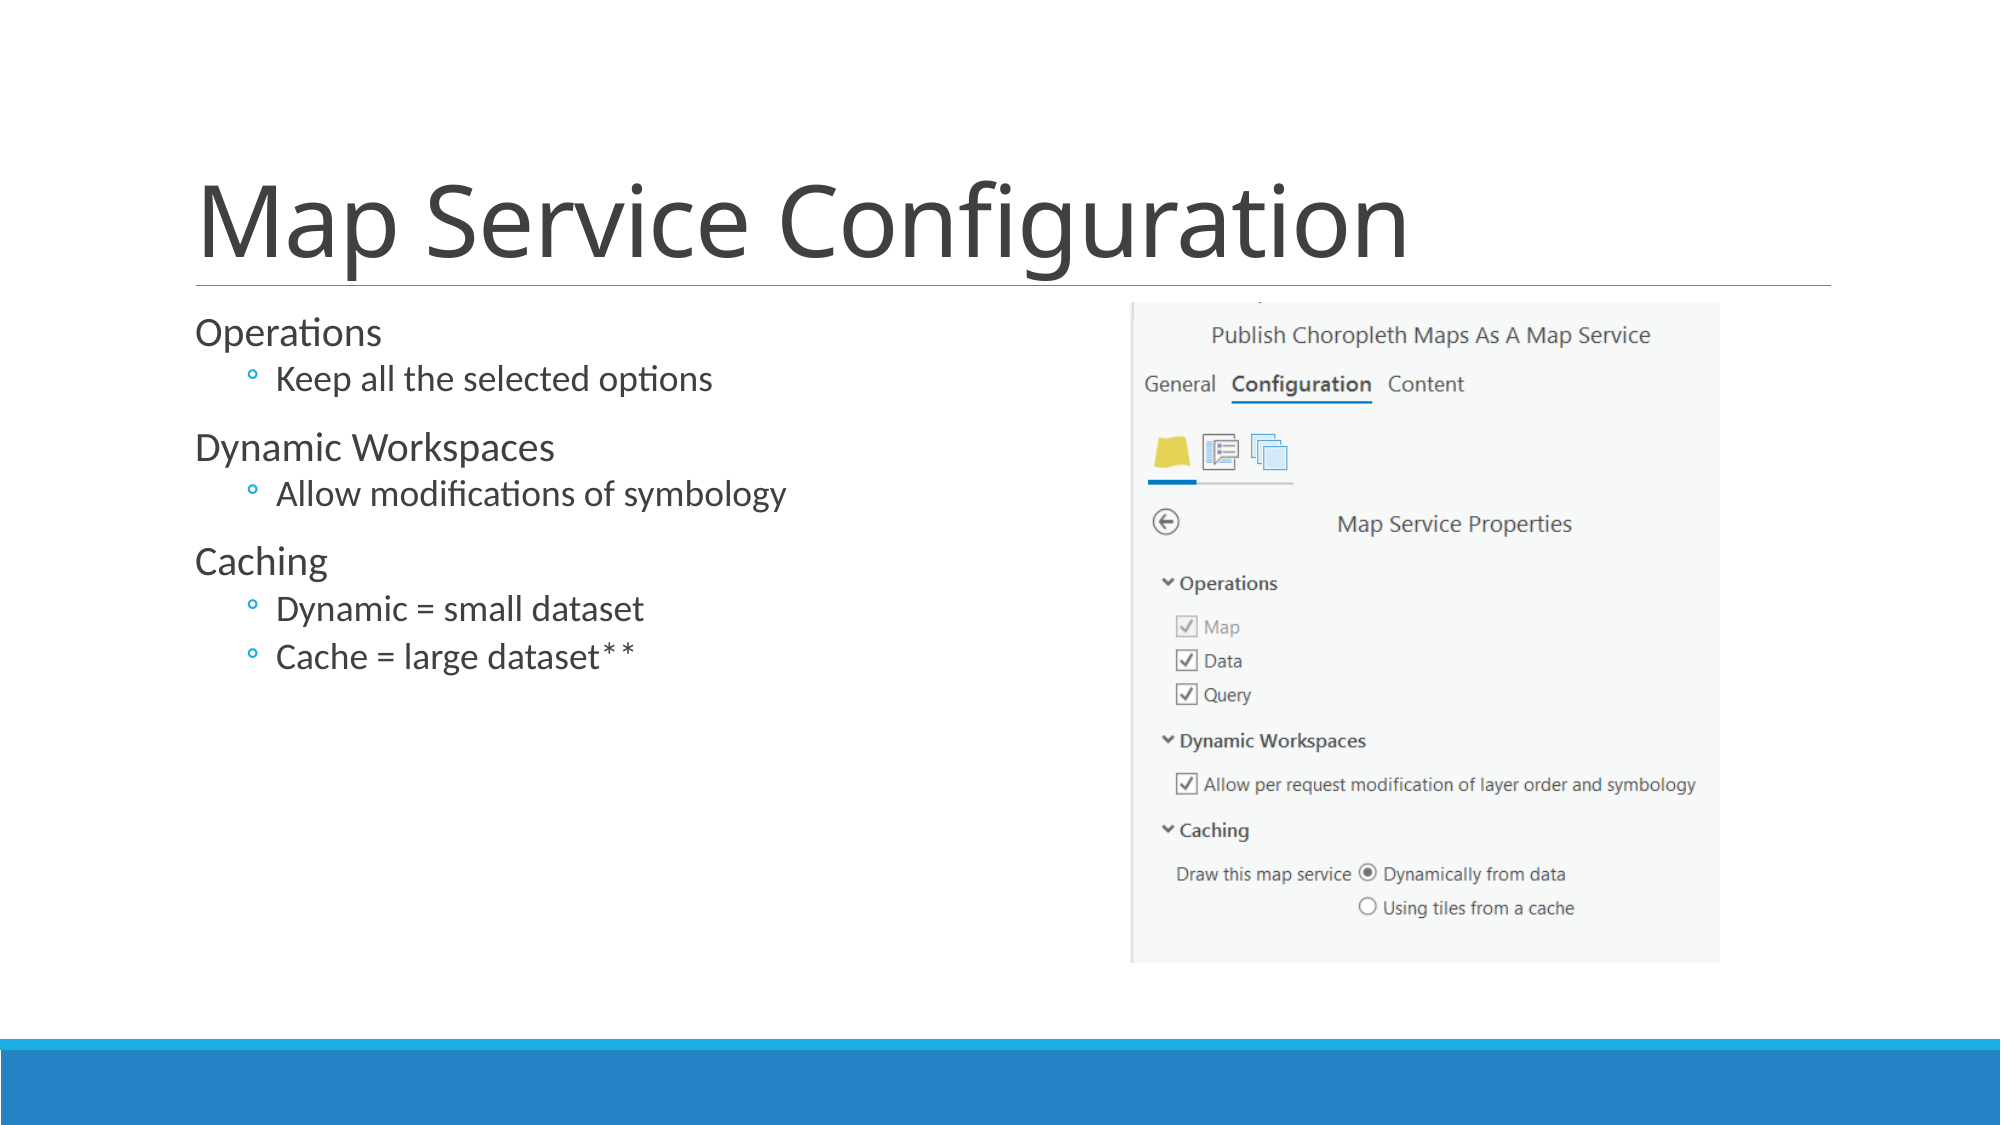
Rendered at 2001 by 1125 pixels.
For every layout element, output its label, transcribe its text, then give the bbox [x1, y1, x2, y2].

title Map Service Configuration [180, 47, 1831, 286]
picture [1130, 302, 1720, 963]
list Operations Keep all the selected options Dynamic Workspaces Allow modifications of symbology Caching Dynamic = small dataset Cache = large dataset** [180, 302, 991, 963]
